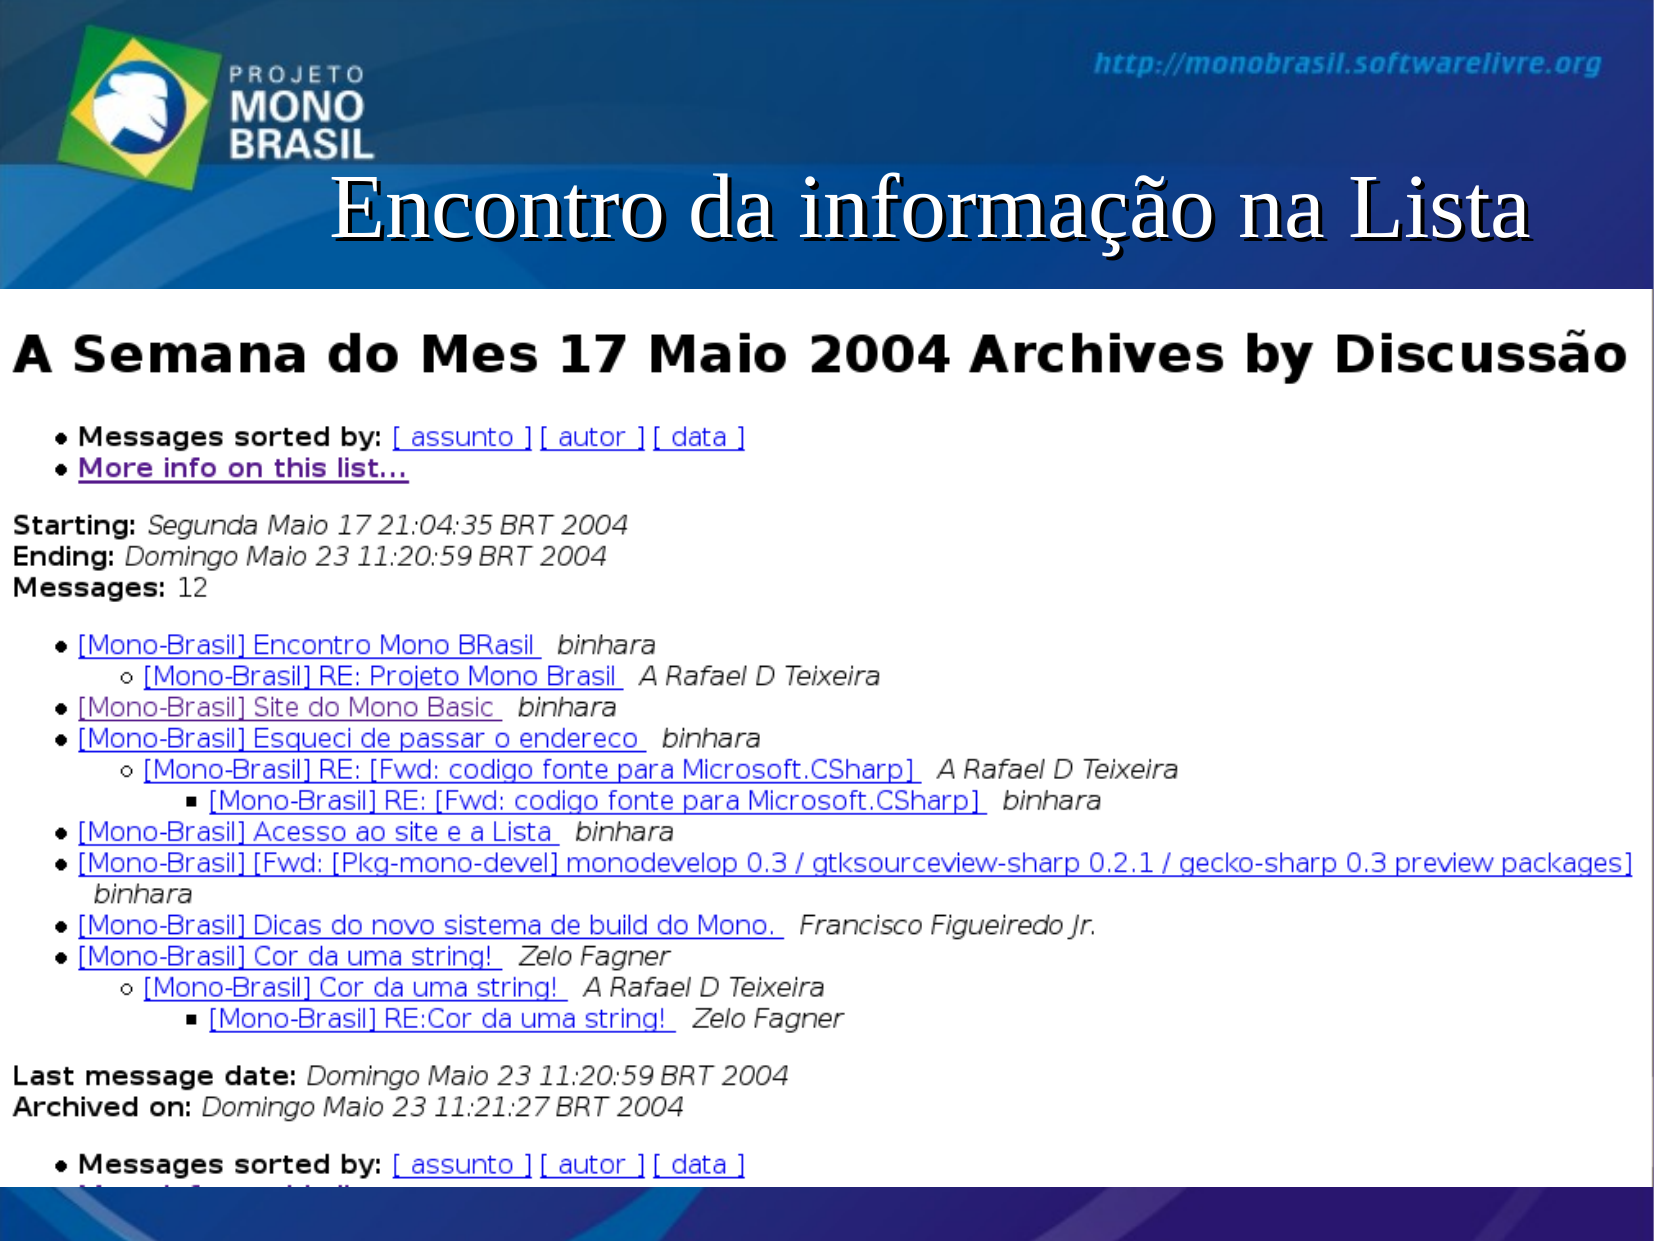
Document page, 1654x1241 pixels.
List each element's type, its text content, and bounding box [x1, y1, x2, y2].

picture [0, 0, 1654, 1241]
title Encontro da informação na Lista [121, 102, 1534, 289]
